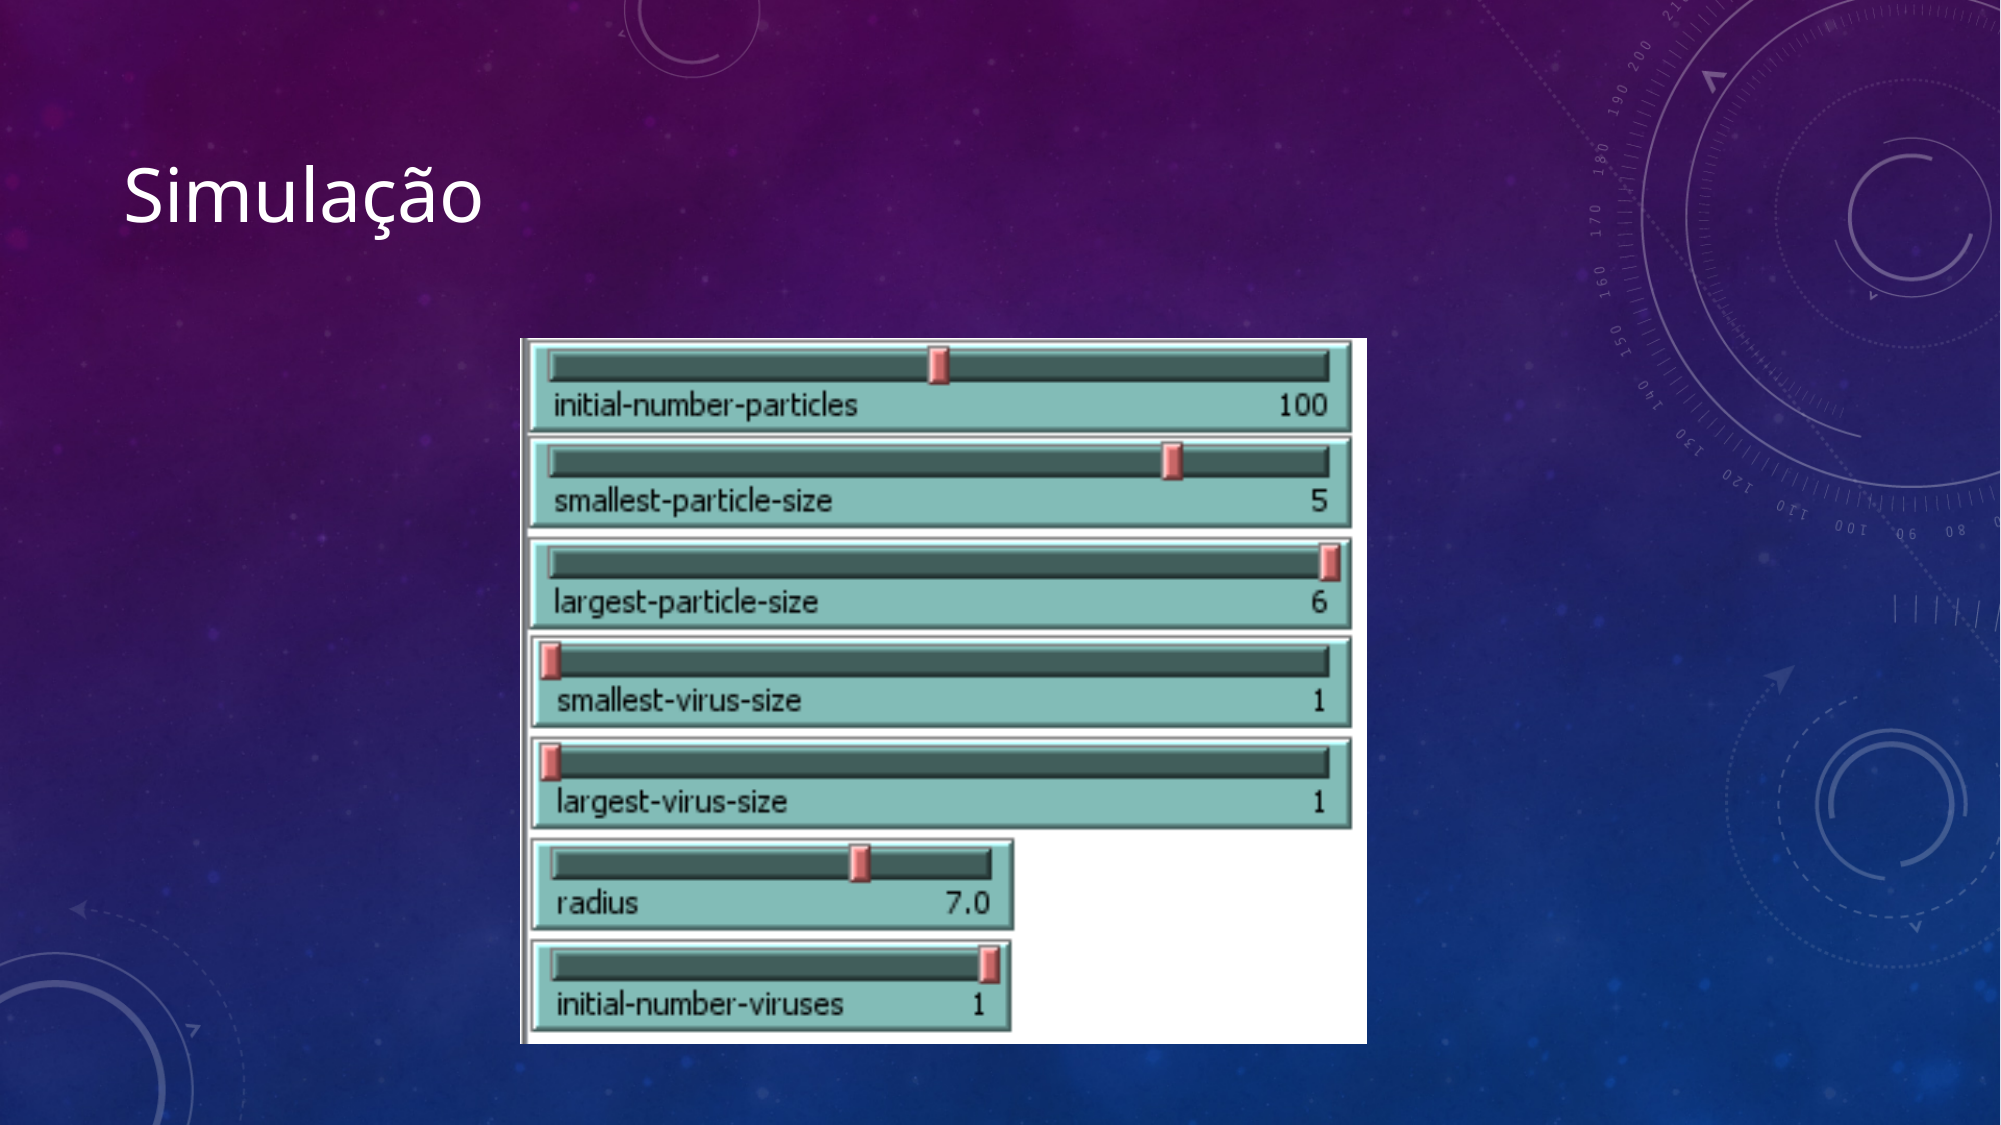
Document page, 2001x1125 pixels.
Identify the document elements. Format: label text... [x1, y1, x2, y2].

title Simulação [108, 72, 1771, 312]
picture [0, 0, 2001, 1125]
